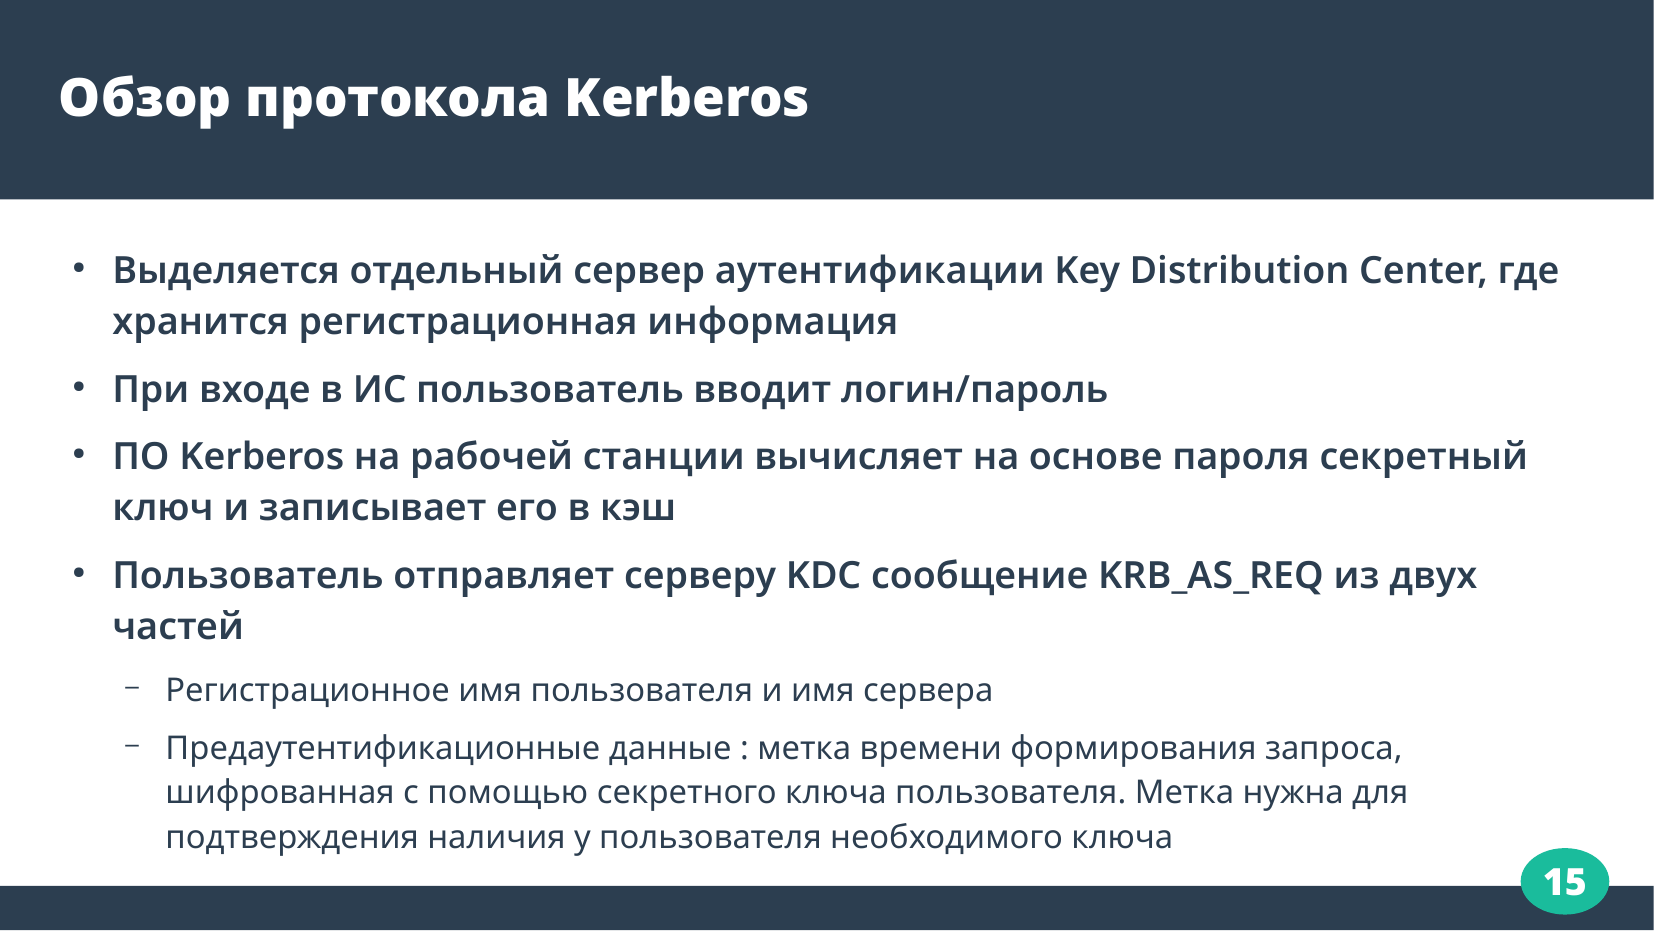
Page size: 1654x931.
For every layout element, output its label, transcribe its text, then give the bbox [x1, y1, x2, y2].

list Выделяется отдельный сервер аутентификации Key Distribution Center, где хранится регистрационная информация При входе в ИС пользователь вводит логин/пароль ПО Kerberos на рабочей станции вычисляет на основе пароля секретный ключ и записывает его в кэш Пользователь отправляет серверу KDC сообщение KRB_AS_REQ из двух частей Регистрационное имя пользователя и имя сервера Предаутентификационные данные : метка времени формирования запроса, шифрованная с помощью секретного ключа пользователя. Метка нужна для подтверждения наличия у пользователя необходимого ключа [59, 243, 1595, 864]
title Обзор протокола Kerberos [59, 37, 1595, 155]
